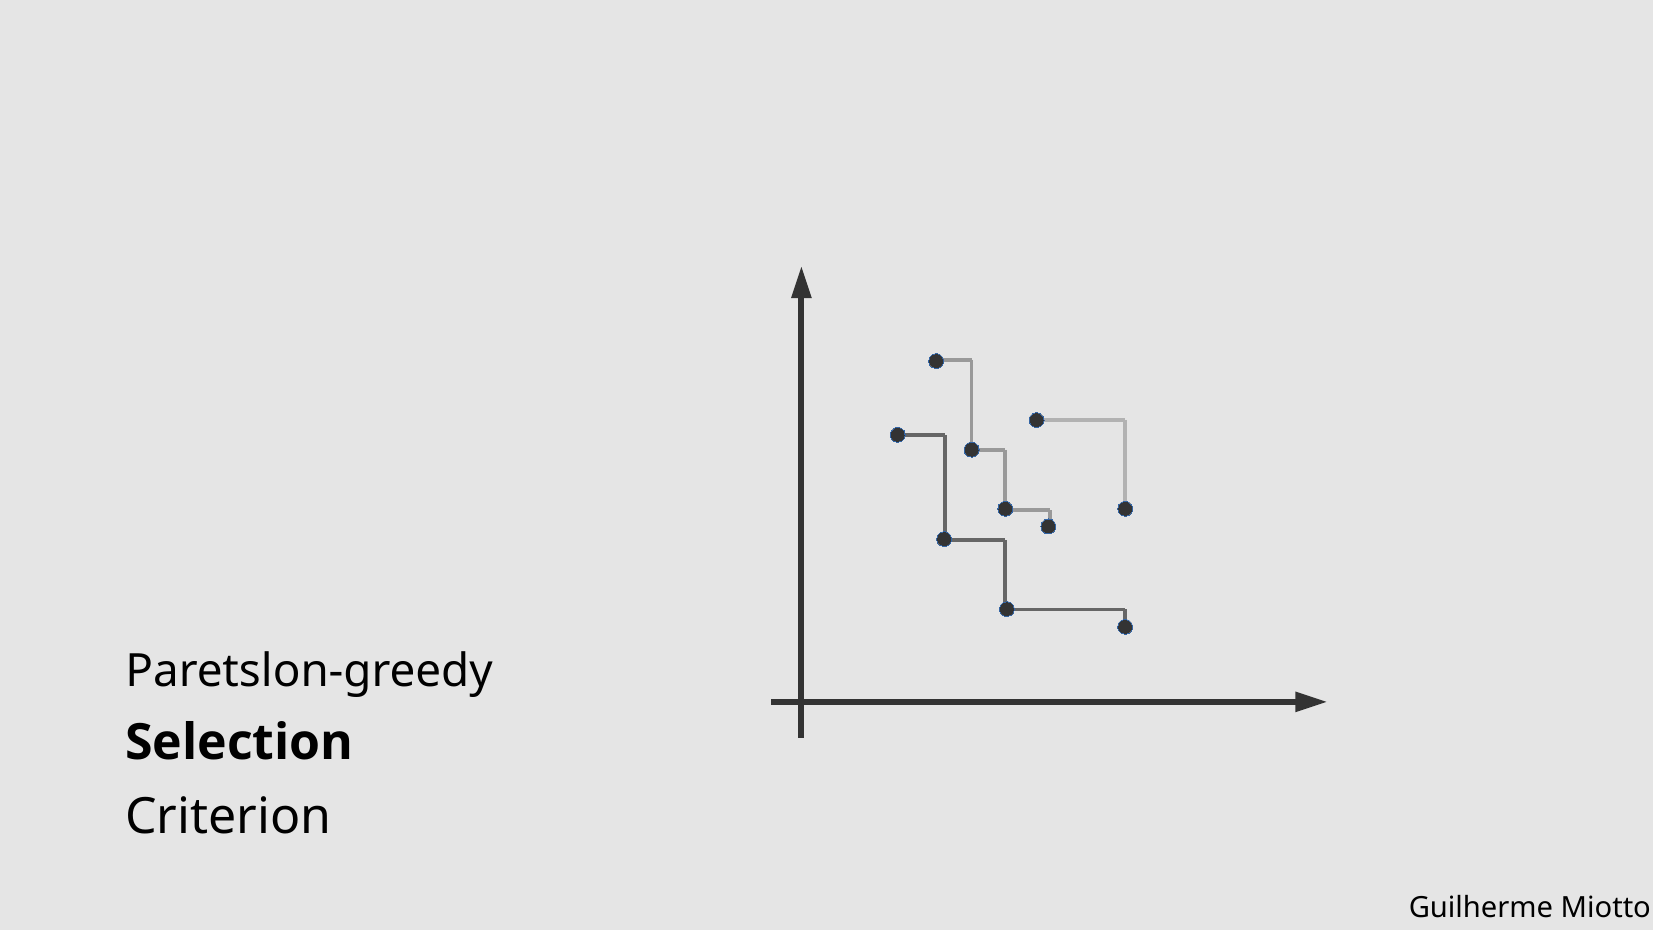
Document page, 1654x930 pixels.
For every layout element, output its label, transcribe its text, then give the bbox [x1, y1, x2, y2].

text_box Guilherme Miotto [1394, 879, 1648, 927]
text_box [936, 531, 952, 547]
text_box [1117, 501, 1133, 517]
text_box [890, 427, 906, 443]
text_box [1029, 412, 1045, 428]
text_box [1117, 619, 1133, 635]
text_box [997, 501, 1013, 517]
text_box [999, 601, 1015, 617]
text_box [964, 442, 980, 458]
text_box Paretslon-greedy Selection Criterion [110, 629, 501, 821]
text_box [928, 353, 944, 369]
text_box [1040, 518, 1056, 534]
